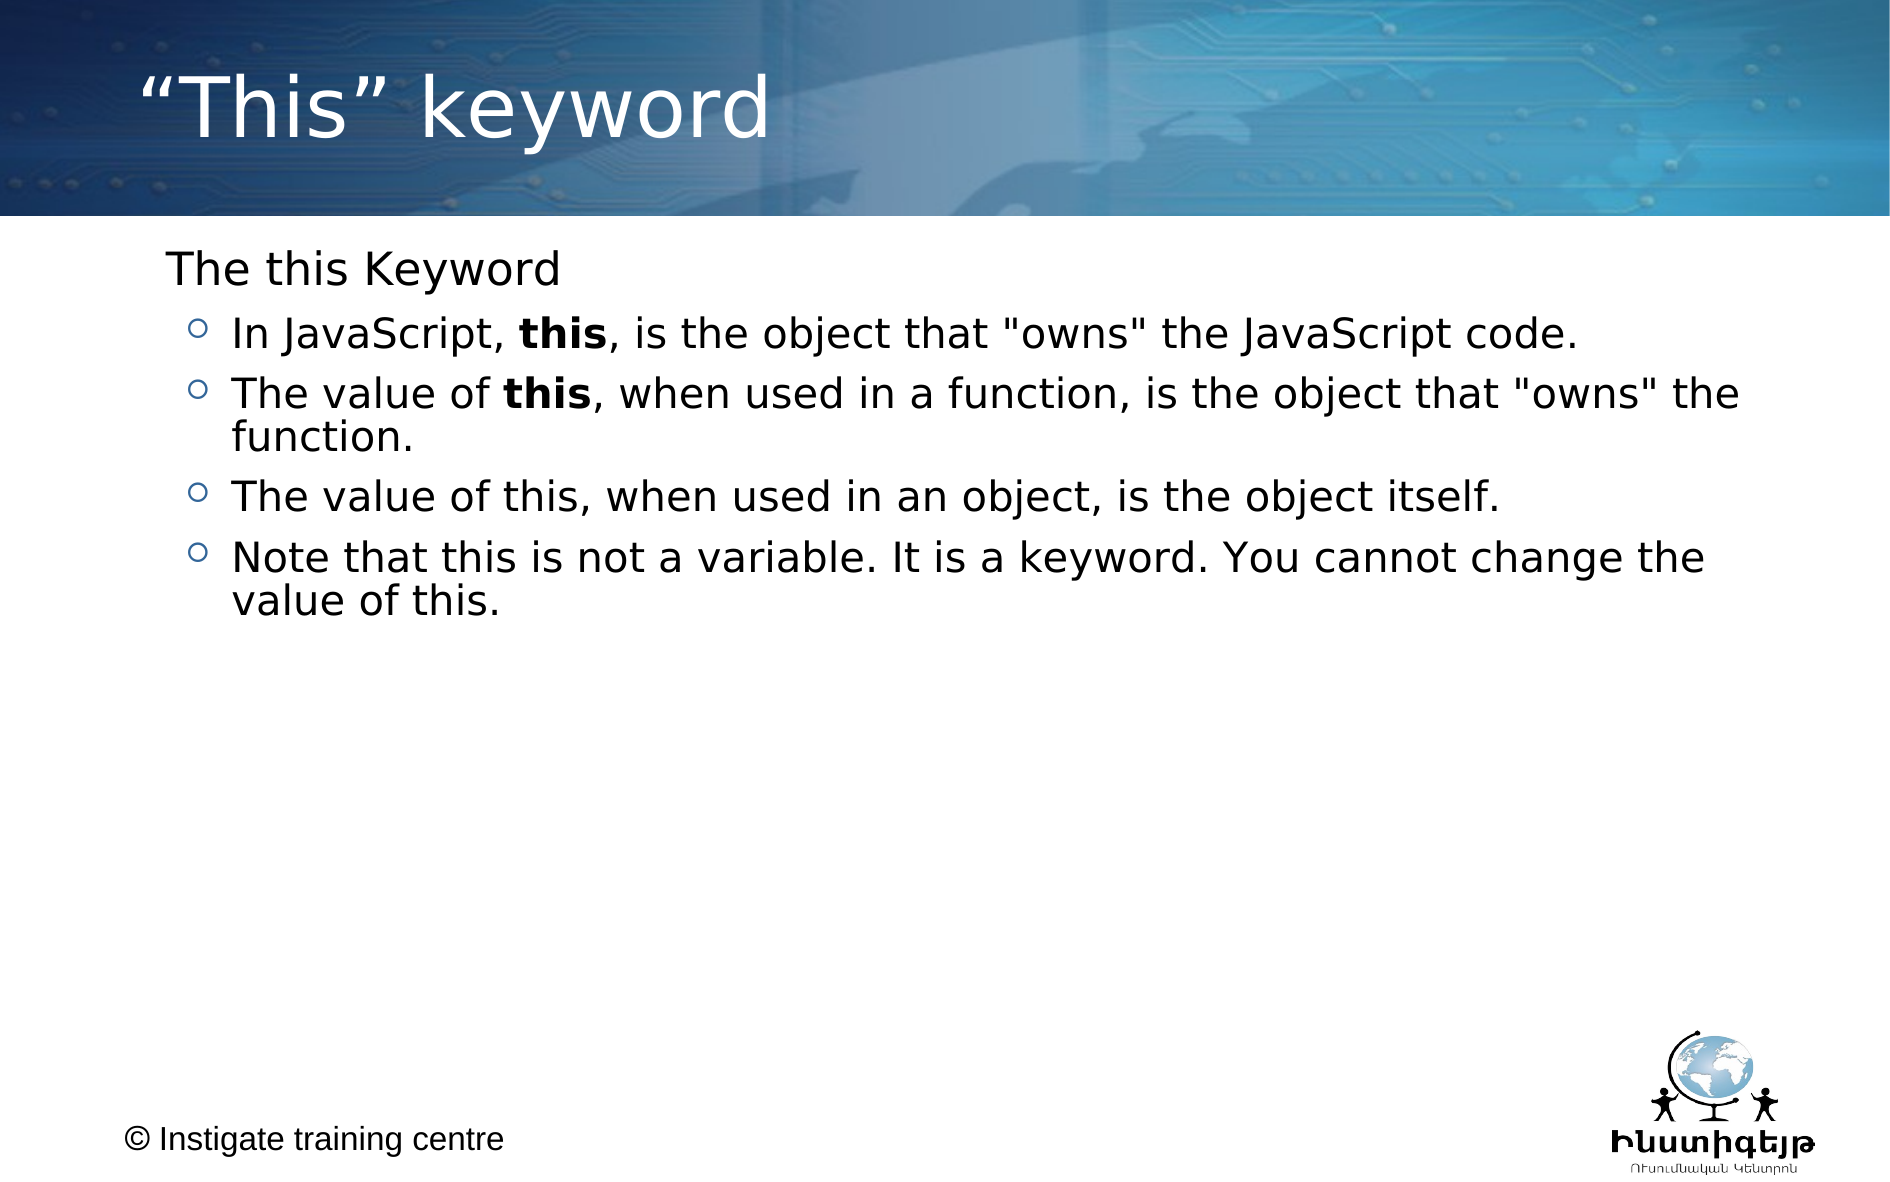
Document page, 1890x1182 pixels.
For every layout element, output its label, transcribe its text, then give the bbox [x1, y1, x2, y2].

text_box “This” keyword [136, 82, 1798, 86]
picture [1612, 1030, 1815, 1175]
list The this Keyword In JavaScript, this, is the object that "owns" the JavaScript code. The value of this, when used in a function, is the object that "owns" the function. The value of this, when used in an object, is the object itself. Note that this is not a variable. It is a keyword. You cannot change the value of this. [110, 247, 1801, 258]
picture [0, 0, 1890, 216]
